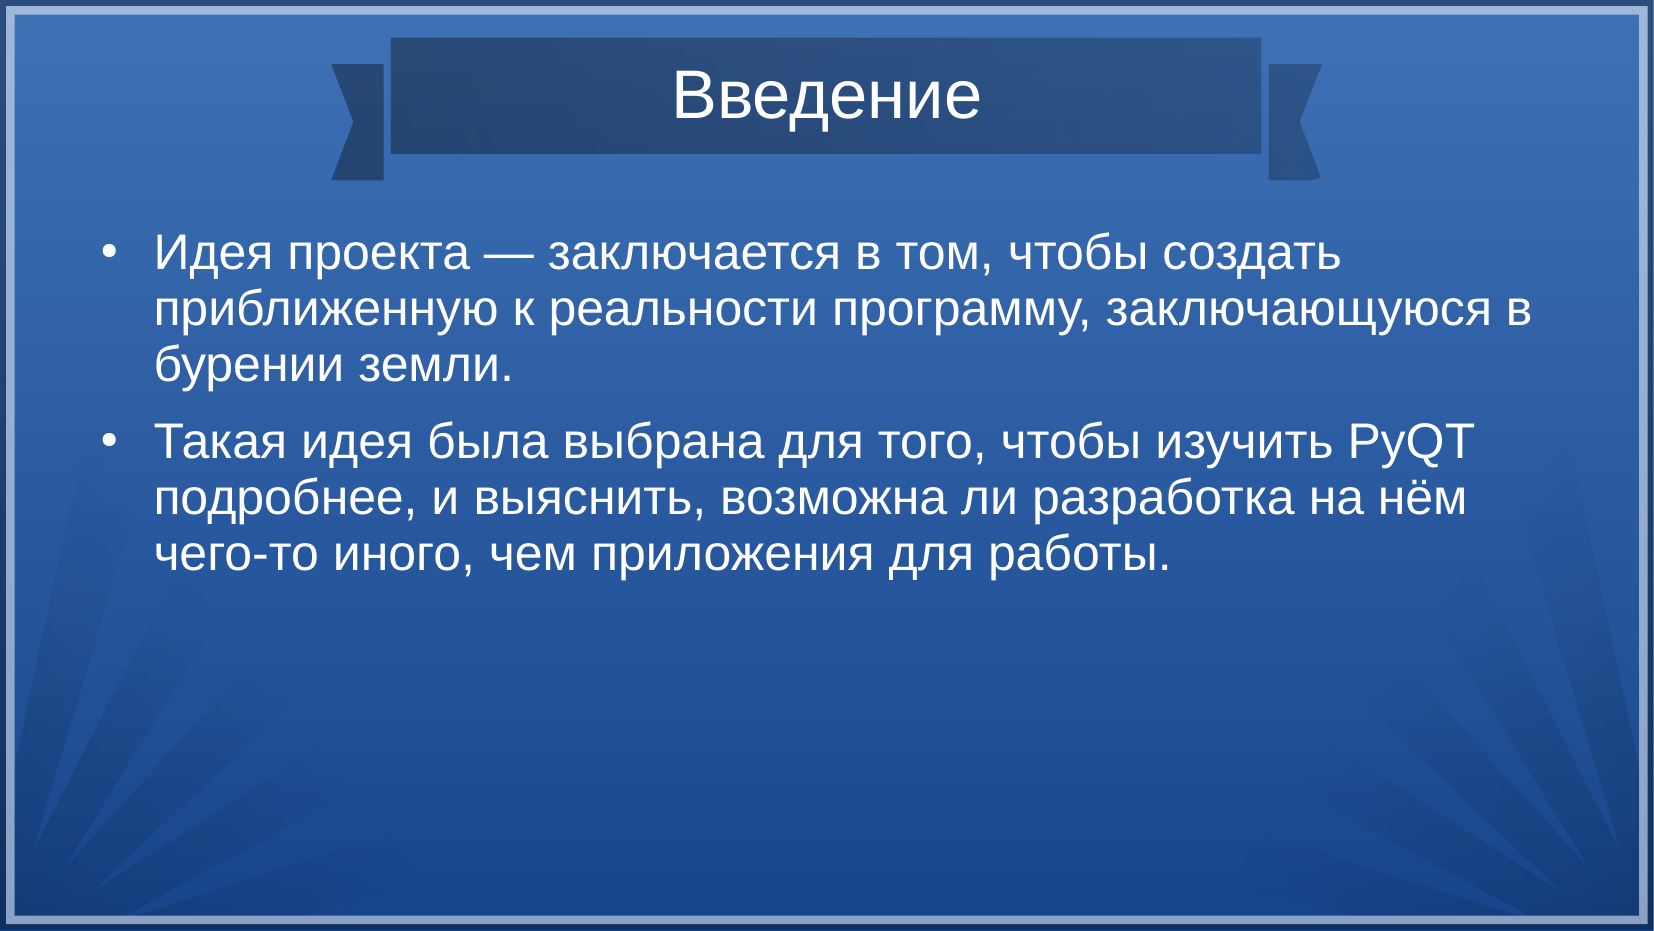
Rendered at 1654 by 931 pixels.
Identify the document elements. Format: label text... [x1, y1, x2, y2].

list Идея проекта — заключается в том, чтобы создать приближенную к реальности программу, заключающуюся в бурении земли. Такая идея была выбрана для того, чтобы изучить PyQT подробнее, и выяснить, возможна ли разработка на нём чего-то иного, чем приложения для работы. [82, 224, 1571, 848]
title Введение [389, 35, 1264, 154]
